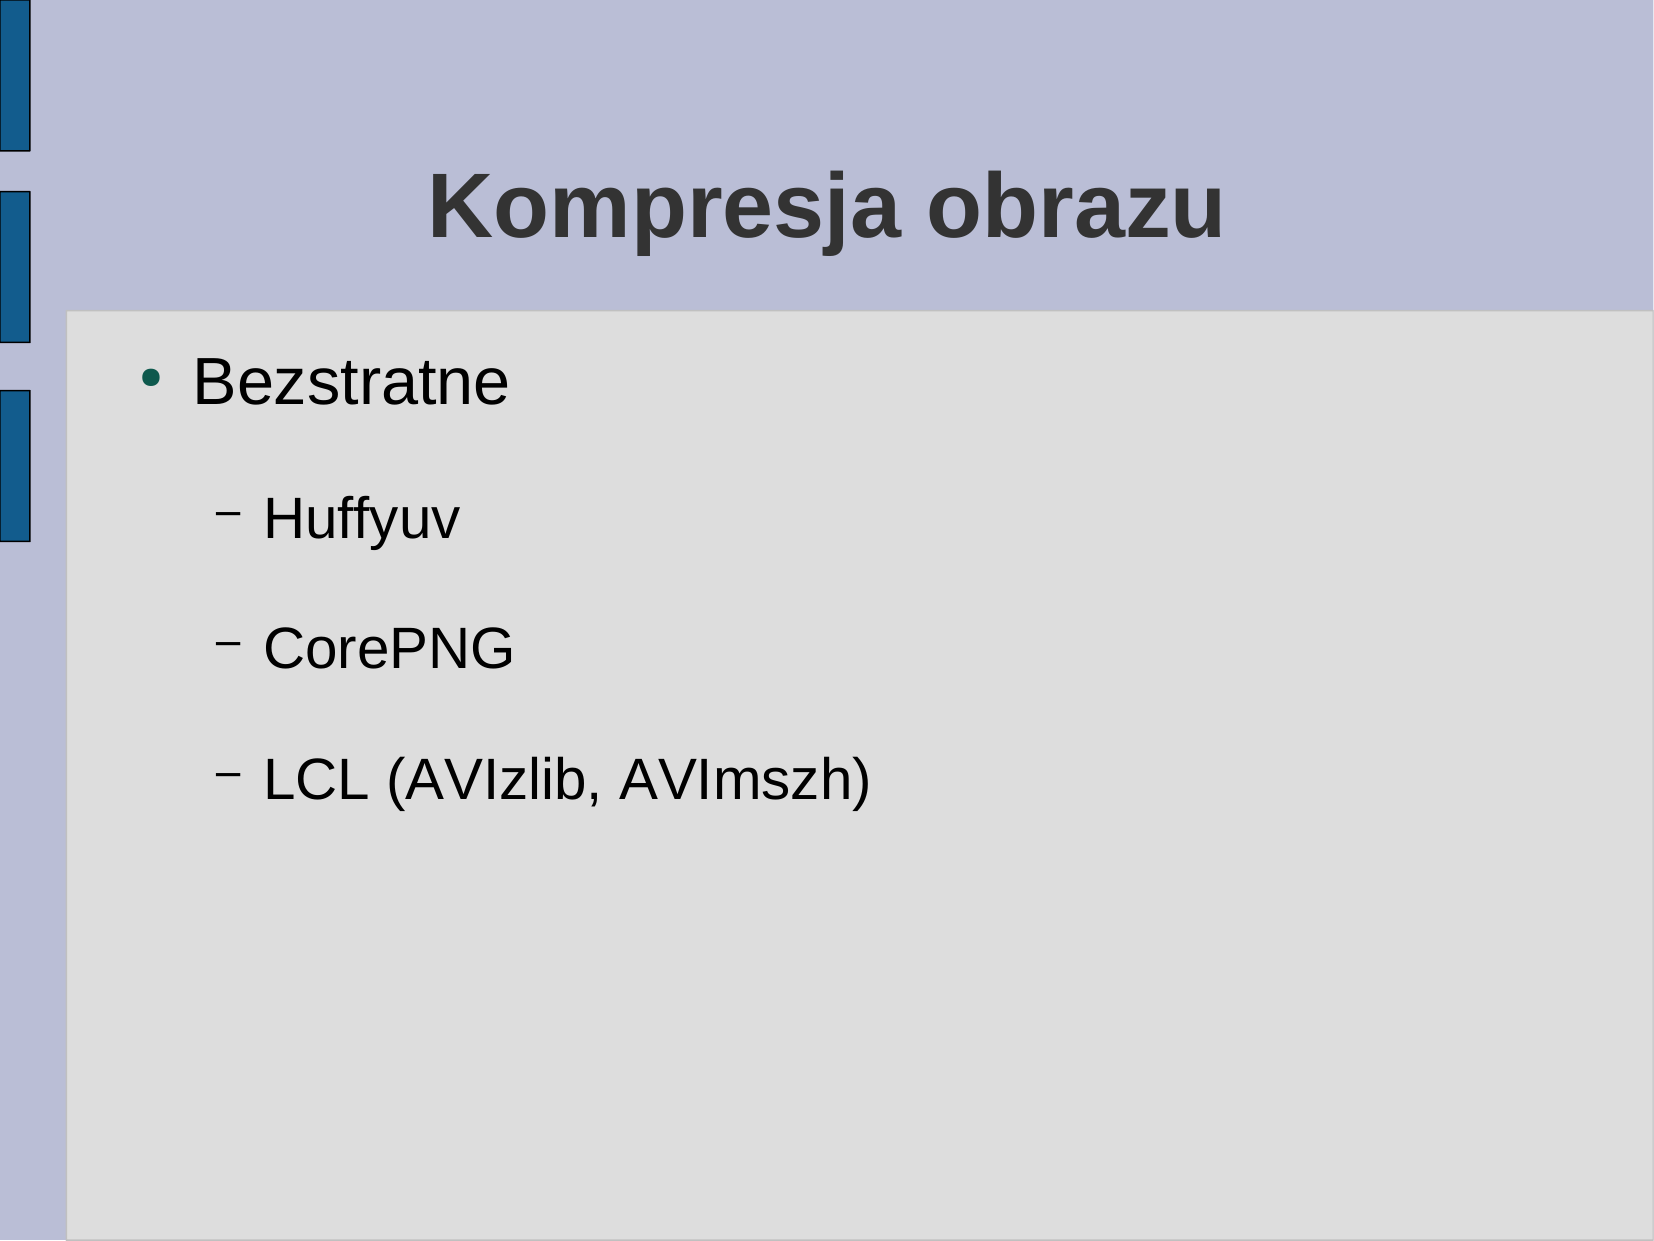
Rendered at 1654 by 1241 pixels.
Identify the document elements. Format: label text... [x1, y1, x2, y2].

title Kompresja obrazu [121, 102, 1534, 311]
list Bezstratne Huffyuv CorePNG LCL (AVIzlib, AVImszh) [121, 344, 1534, 1127]
